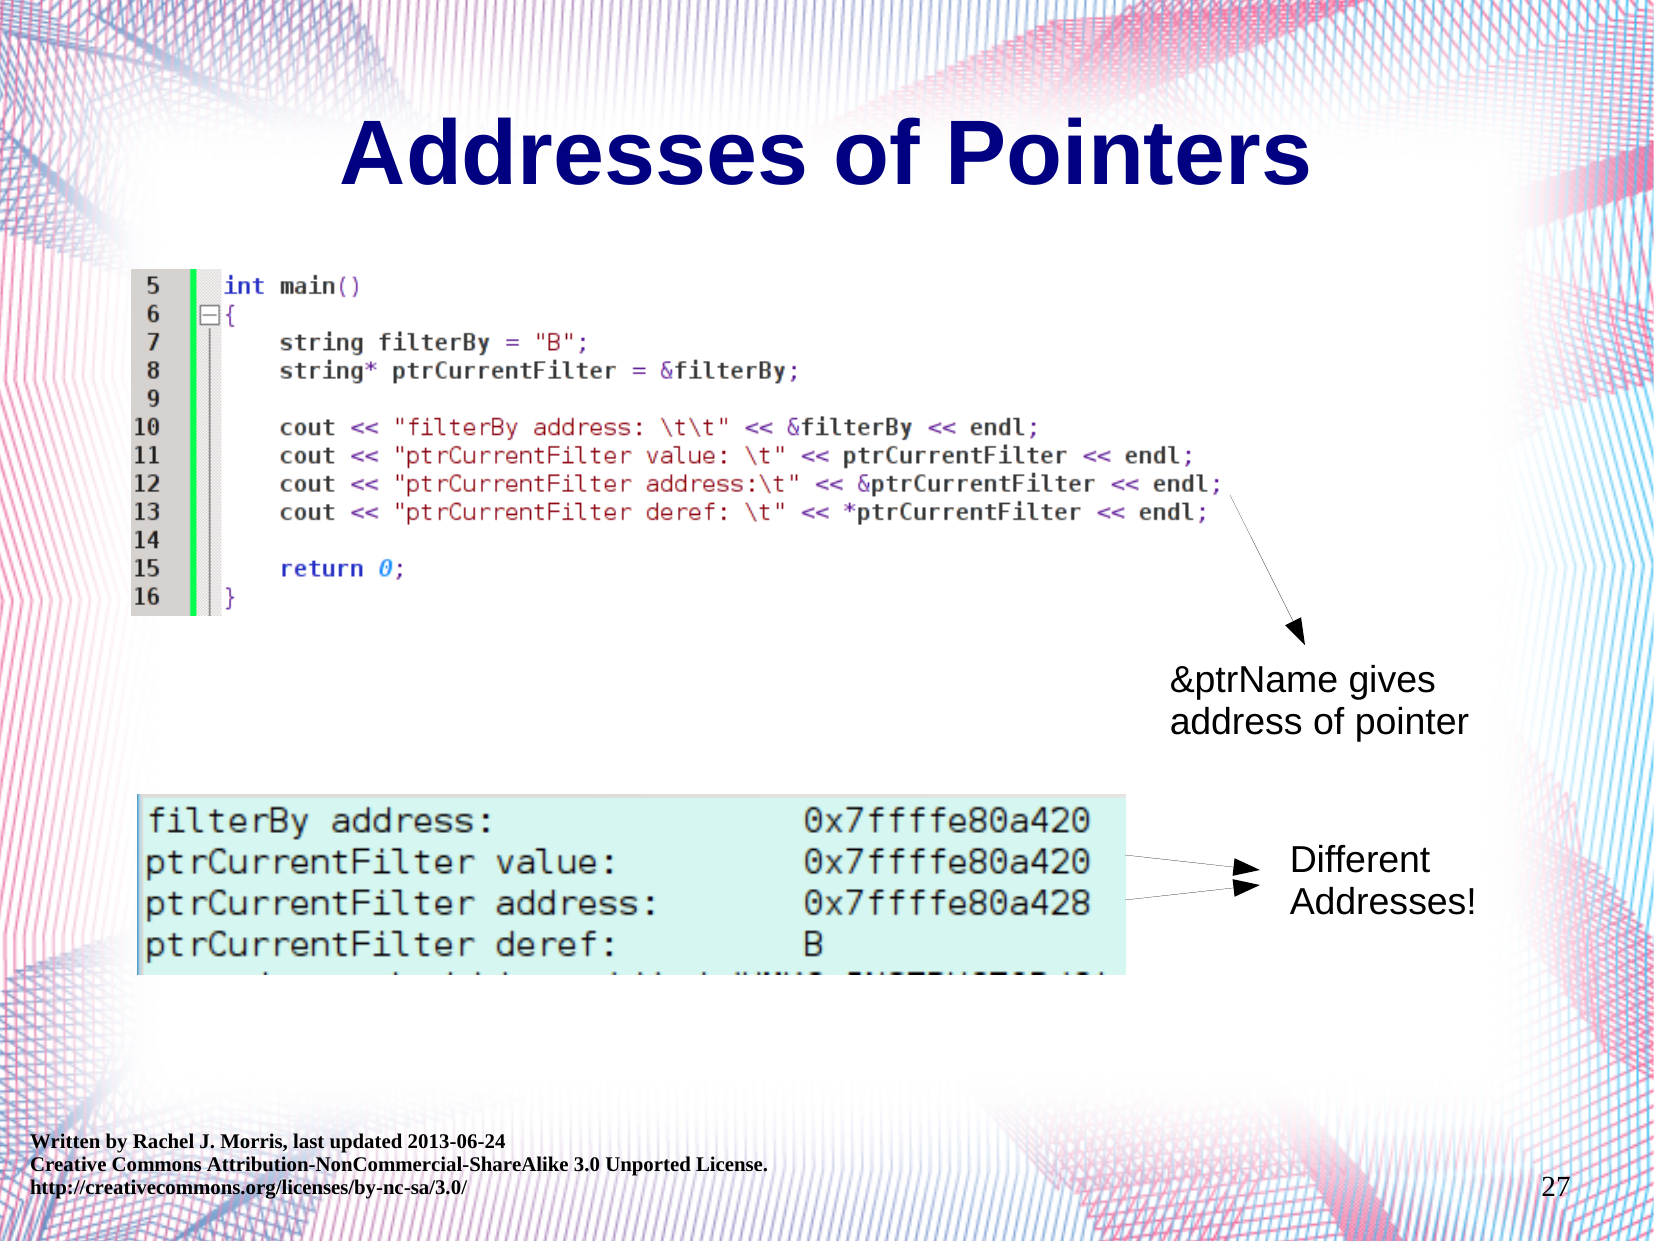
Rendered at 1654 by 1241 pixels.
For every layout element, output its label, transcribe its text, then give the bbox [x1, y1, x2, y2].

text_box Different Addresses! [1275, 831, 1531, 931]
title Addresses of Pointers [82, 49, 1571, 257]
text_box &ptrName gives address of pointer [1155, 651, 1561, 751]
picture [0, 0, 1654, 1241]
